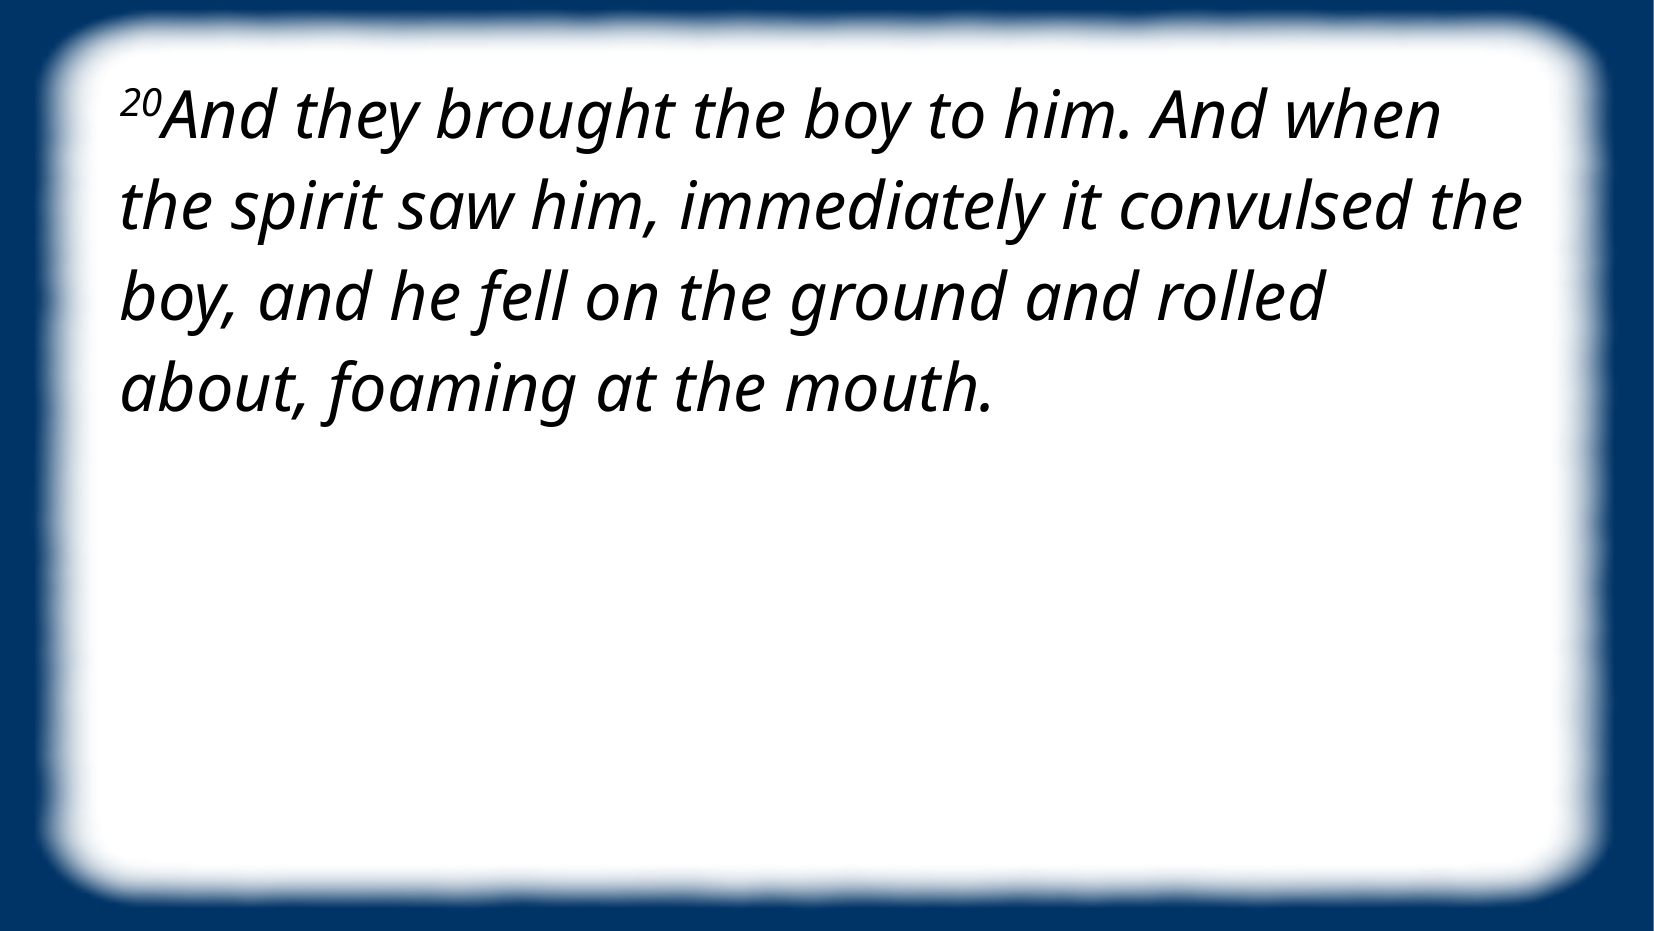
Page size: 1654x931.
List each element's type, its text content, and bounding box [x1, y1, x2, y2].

text_box 20And they brought the boy to him. And when the spirit saw him, immediately it convulsed the boy, and he fell on the ground and rolled about, foaming at the mouth. [105, 60, 1546, 430]
picture [0, 0, 1654, 931]
